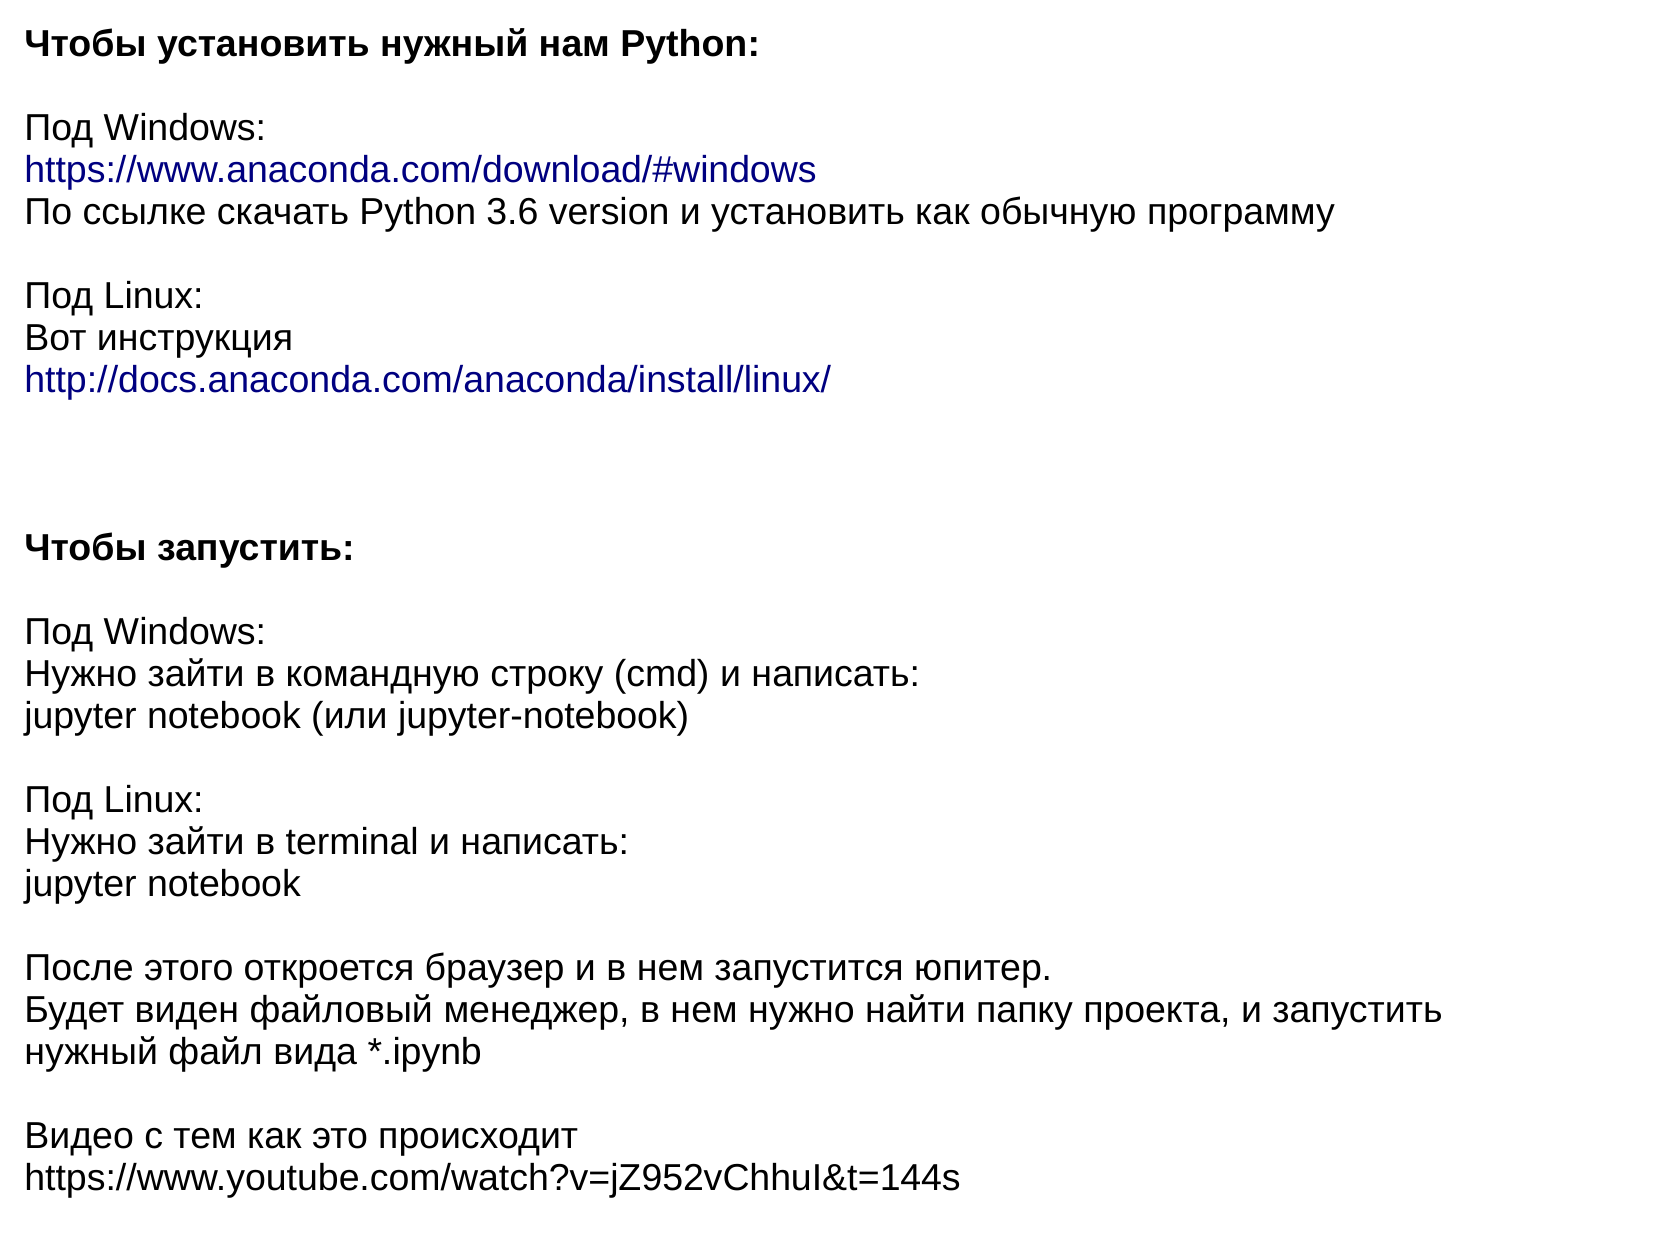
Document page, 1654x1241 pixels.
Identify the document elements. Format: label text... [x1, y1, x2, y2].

text_box Чтобы установить нужный нам Python: Под Windows: https://www.anaconda.com/download/#windows По ссылке скачать Python 3.6 version и установить как обычную программу Под Linux: Вот инструкция http://docs.anaconda.com/anaconda/install/linux/ Чтобы запустить: Под Windows: Нужно зайти в командную строку (cmd) и написать: jupyter notebook (или jupyter-notebook) Под Linux: Нужно зайти в terminal и написать: jupyter notebook После этого откроется браузер и в нем запустится юпитер. Будет виден файловый менеджер, в нем нужно найти папку проекта, и запустить нужный файл вида *.ipynb Видео с тем как это происходит https://www.youtube.com/watch?v=jZ952vChhuI&t=144s [9, 15, 1486, 1241]
